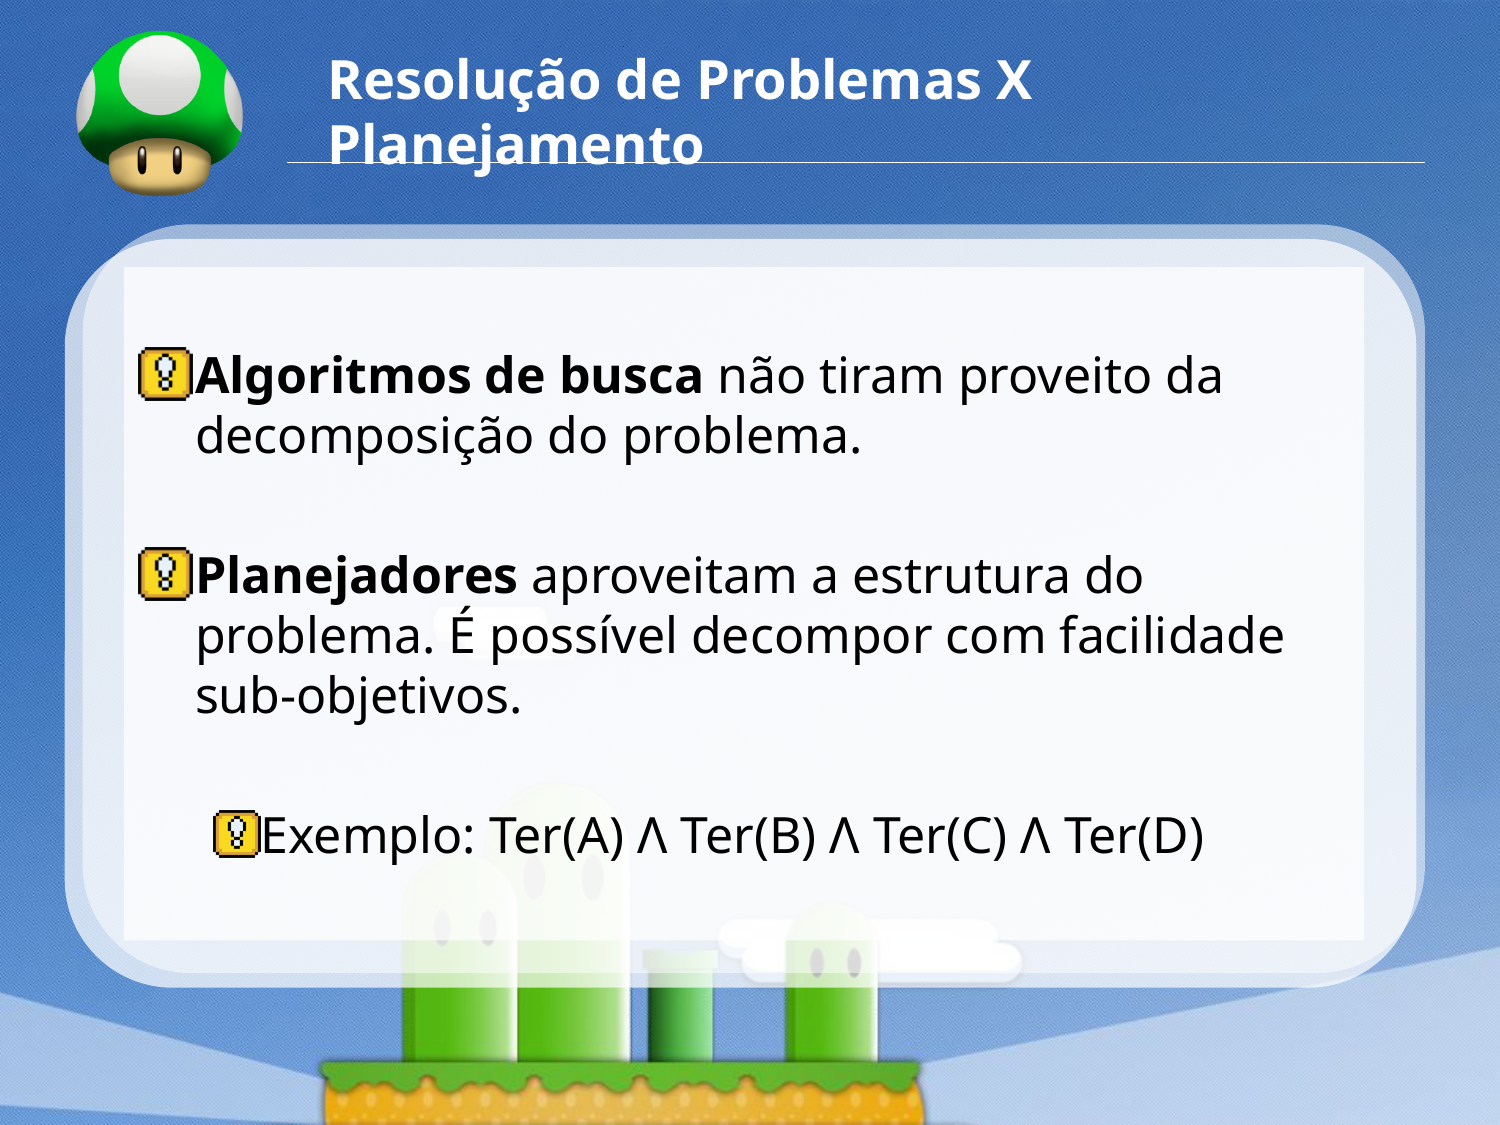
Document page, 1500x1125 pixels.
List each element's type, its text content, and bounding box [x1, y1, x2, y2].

list Algoritmos de busca não tiram proveito da decomposição do problema. Planejadores aproveitam a estrutura do problema. É possível decompor com facilidade sub-objetivos. Exemplo: Ter(A) Λ Ter(B) Λ Ter(C) Λ Ter(D) [123, 267, 1365, 941]
picture [0, 0, 1500, 1125]
title Resolução de Problemas X Planejamento [312, 37, 1425, 183]
